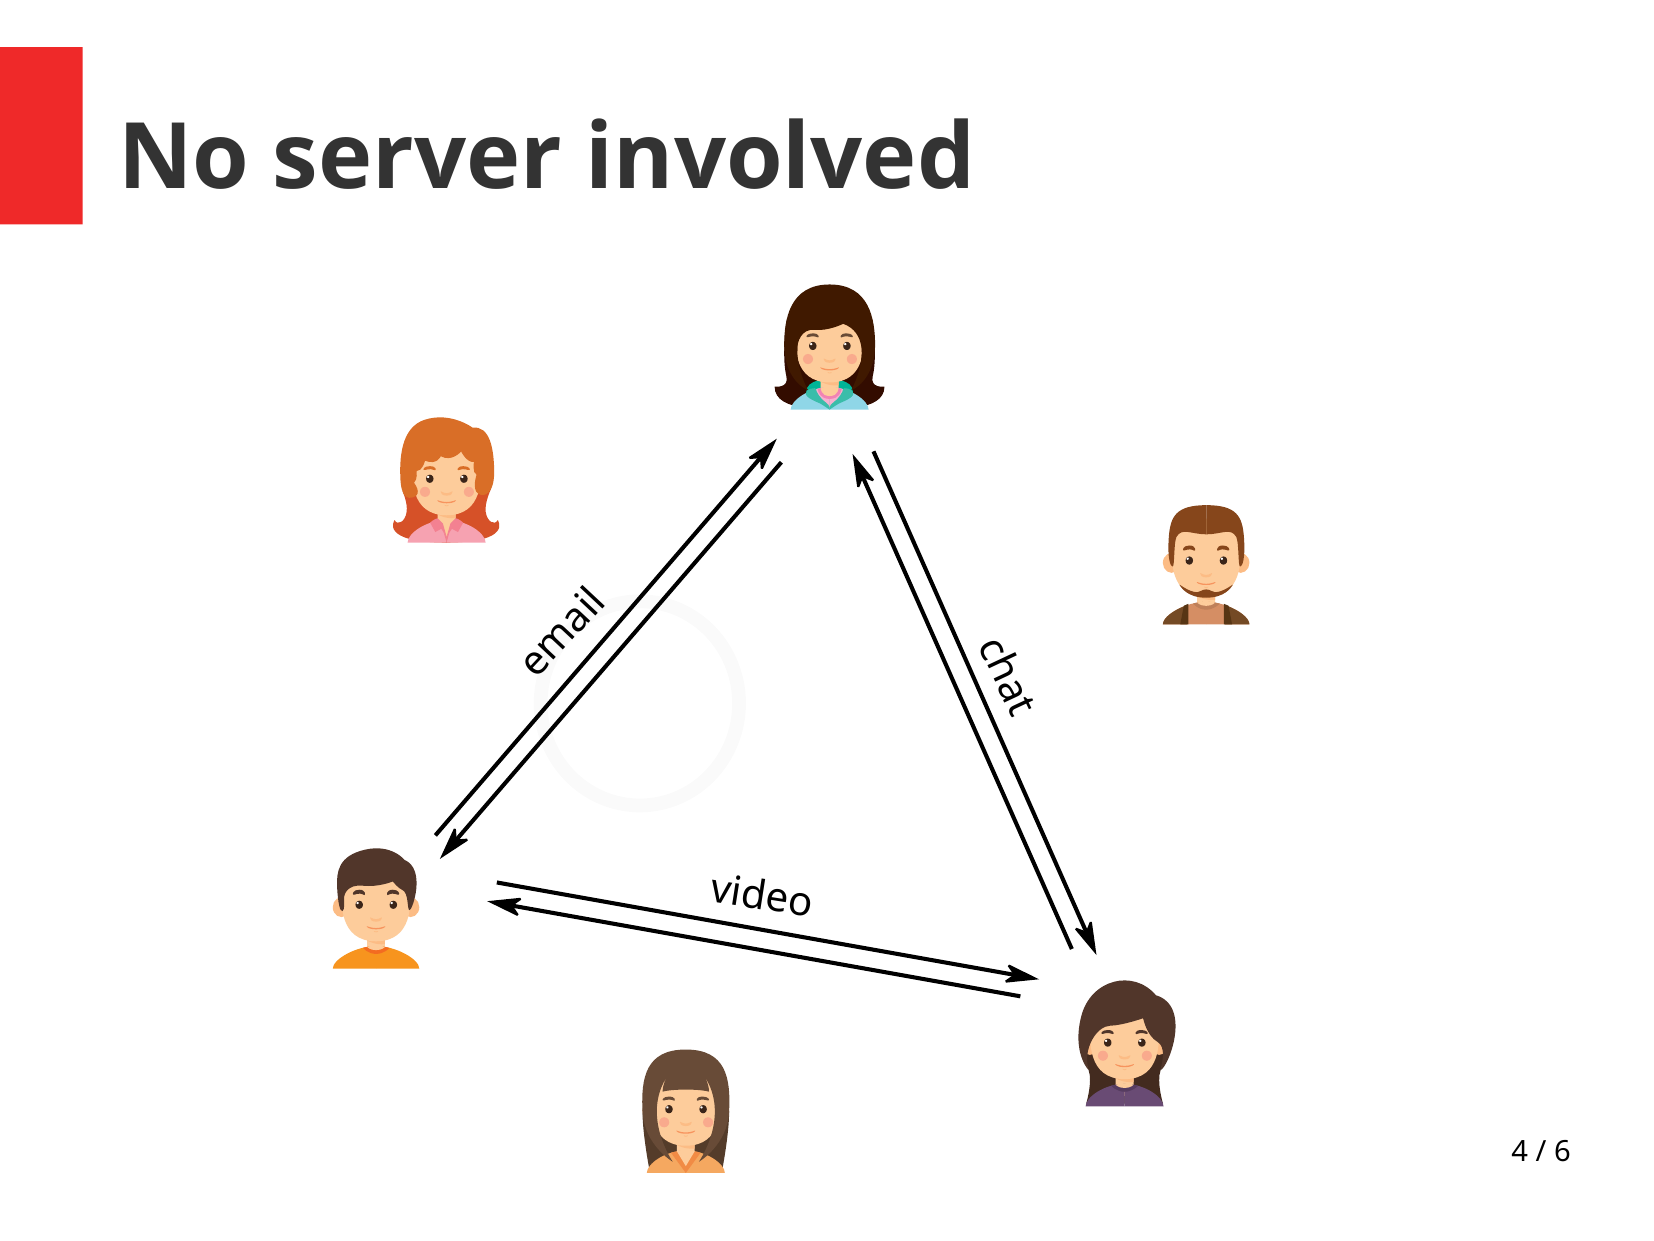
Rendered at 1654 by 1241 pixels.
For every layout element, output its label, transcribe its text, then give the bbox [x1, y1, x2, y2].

title No server involved [118, 49, 1571, 257]
picture [75, 240, 1410, 1185]
